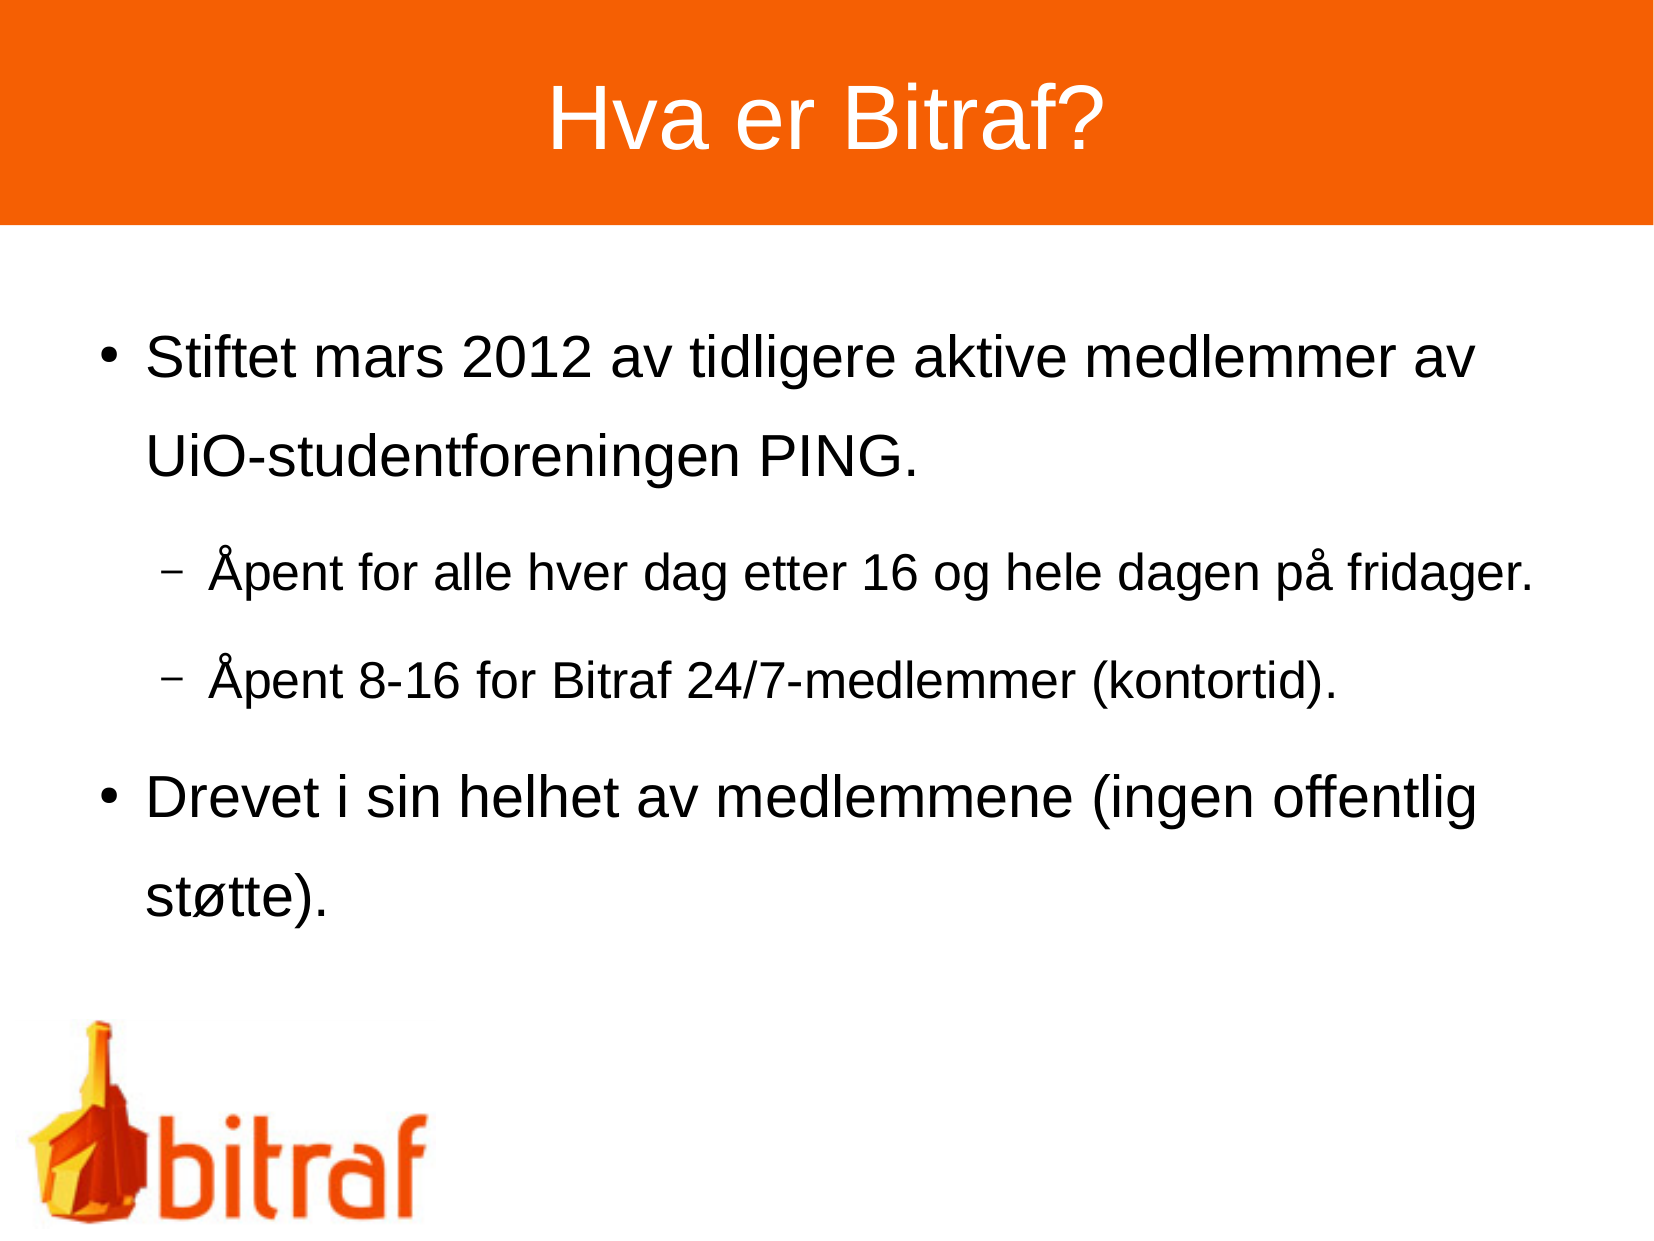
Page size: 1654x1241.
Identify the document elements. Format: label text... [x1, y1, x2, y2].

picture [15, 1019, 436, 1229]
title Hva er Bitraf? [82, 13, 1571, 222]
list Stiftet mars 2012 av tidligere aktive medlemmer av UiO-studentforeningen PING. Åpent for alle hver dag etter 16 og hele dagen på fridager. Åpent 8-16 for Bitraf 24/7-medlemmer (kontortid). Drevet i sin helhet av medlemmene (ingen offentlig støtte). [82, 290, 1538, 1010]
